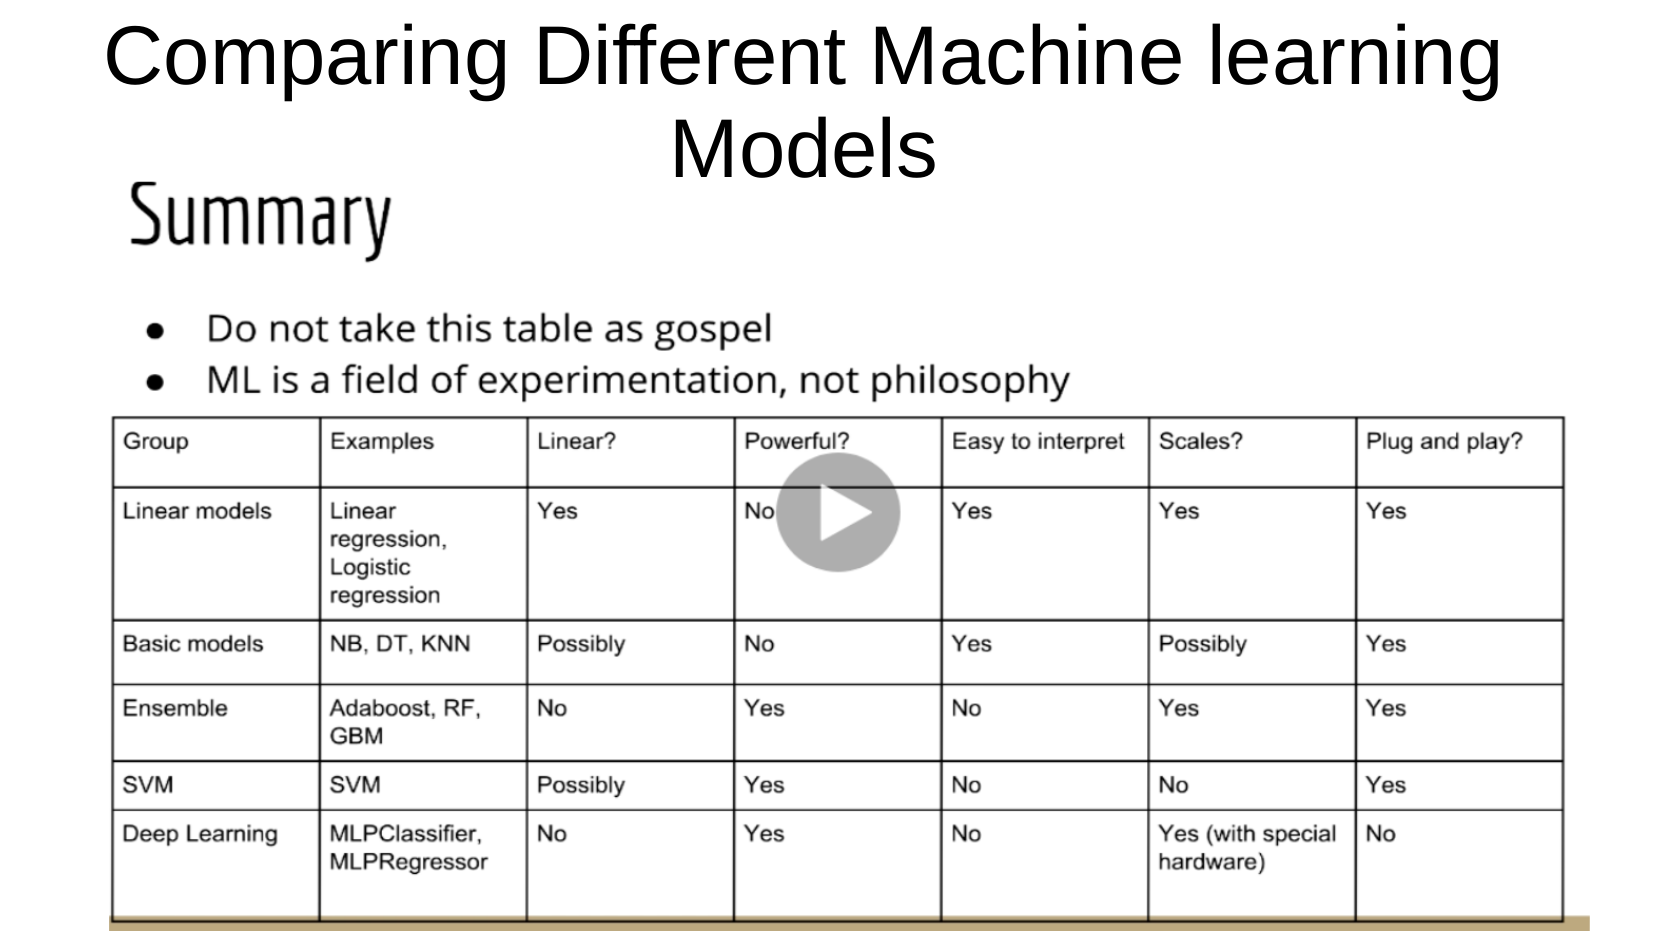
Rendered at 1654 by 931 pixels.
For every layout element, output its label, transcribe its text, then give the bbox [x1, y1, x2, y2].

title Comparing Different Machine learning Models [60, 9, 1549, 196]
picture [108, 181, 1591, 931]
